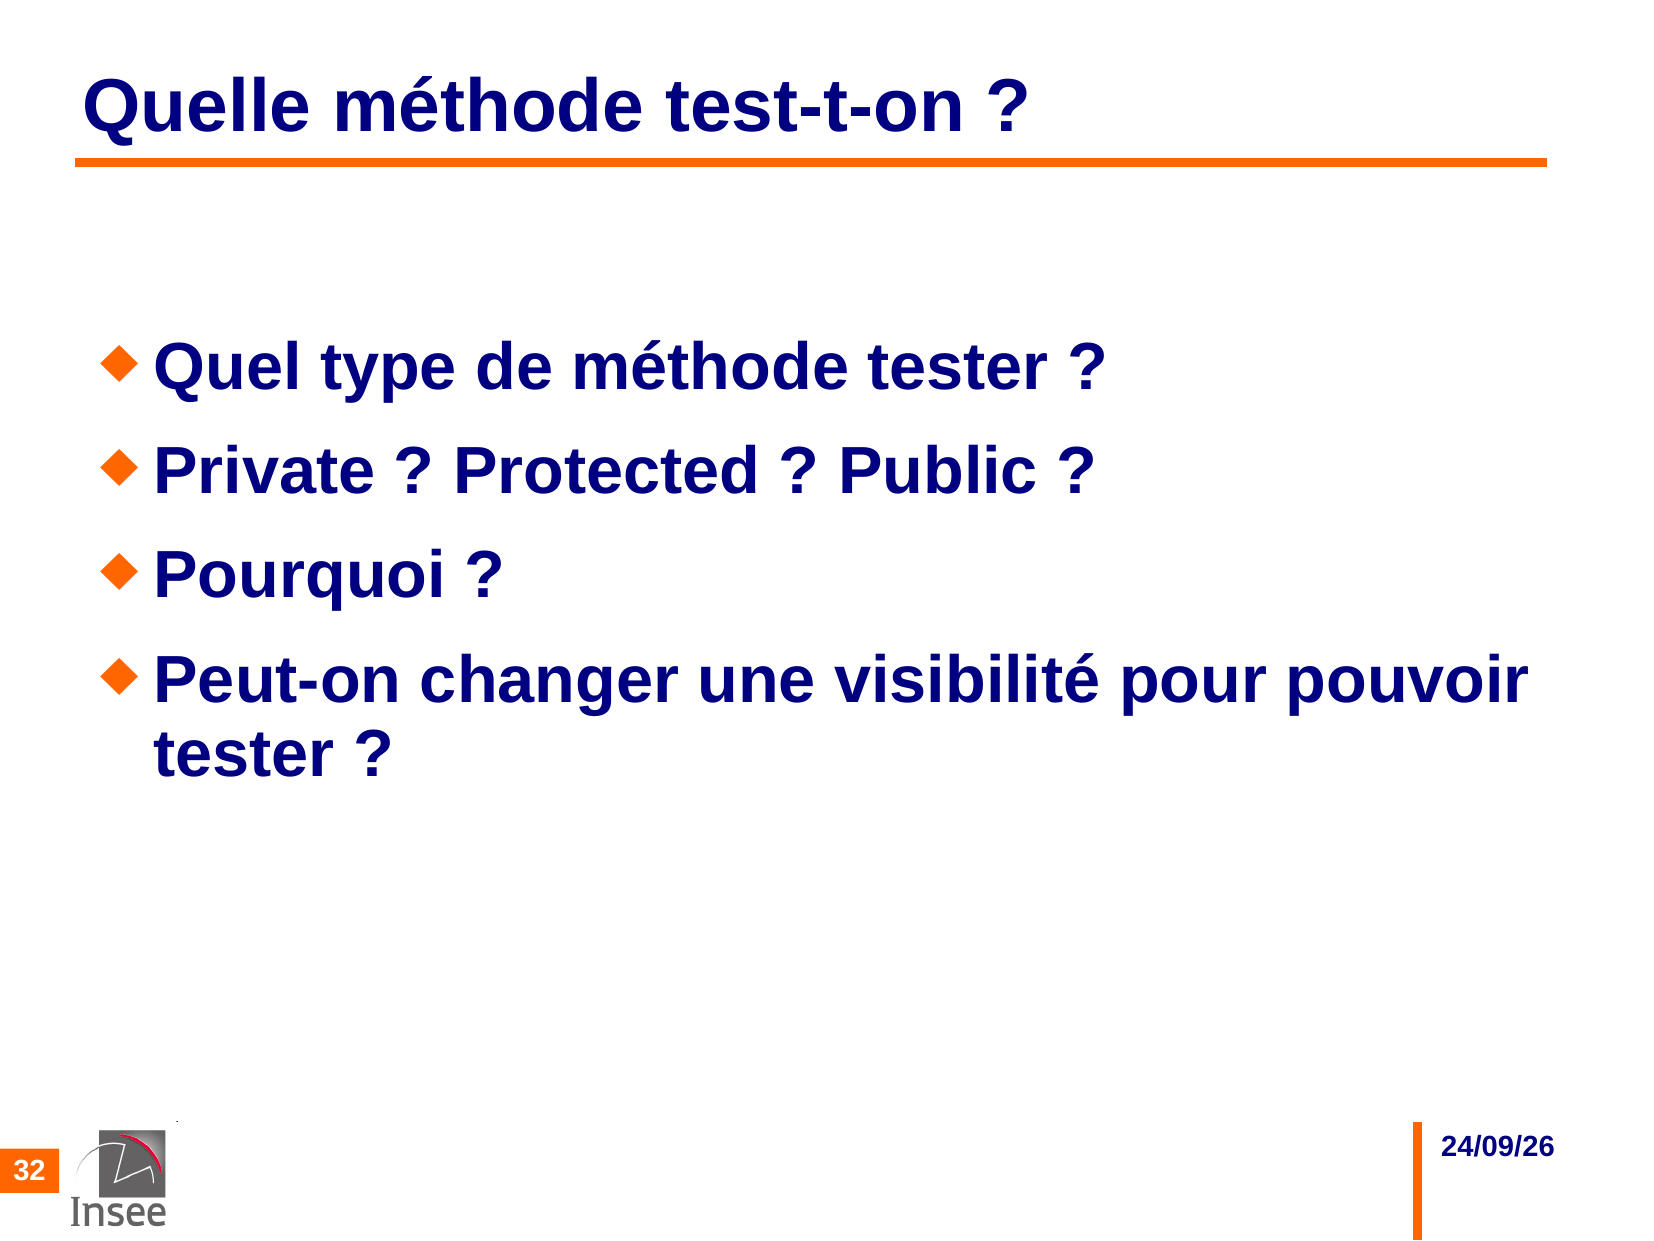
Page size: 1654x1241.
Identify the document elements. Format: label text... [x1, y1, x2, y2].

list Quel type de méthode tester ? Private ? Protected ? Public ? Pourquoi ? Peut-on changer une visibilité pour pouvoir tester ? [82, 224, 1571, 1051]
title Quelle méthode test-t-on ? [82, 49, 1619, 163]
picture [62, 1121, 178, 1241]
